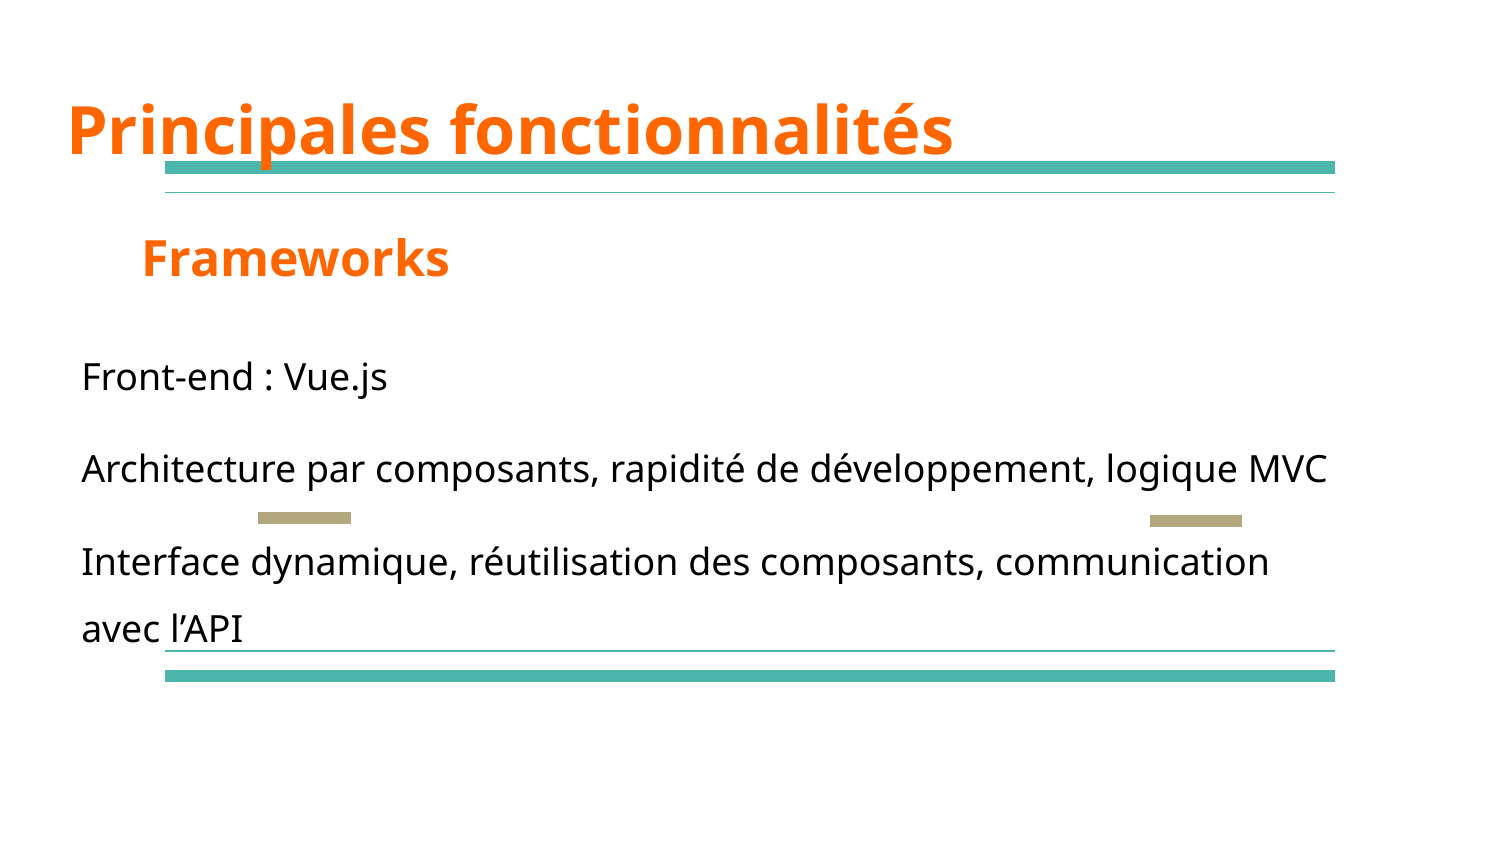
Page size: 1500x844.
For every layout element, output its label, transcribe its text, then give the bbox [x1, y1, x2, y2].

list Front-end : Vue.js Architecture par composants, rapidité de développement, logique MVC Interface dynamique, réutilisation des composants, communication avec l’API [66, 315, 1349, 758]
title Principales fonctionnalités [51, 72, 1449, 189]
title Frameworks [51, 211, 1449, 293]
